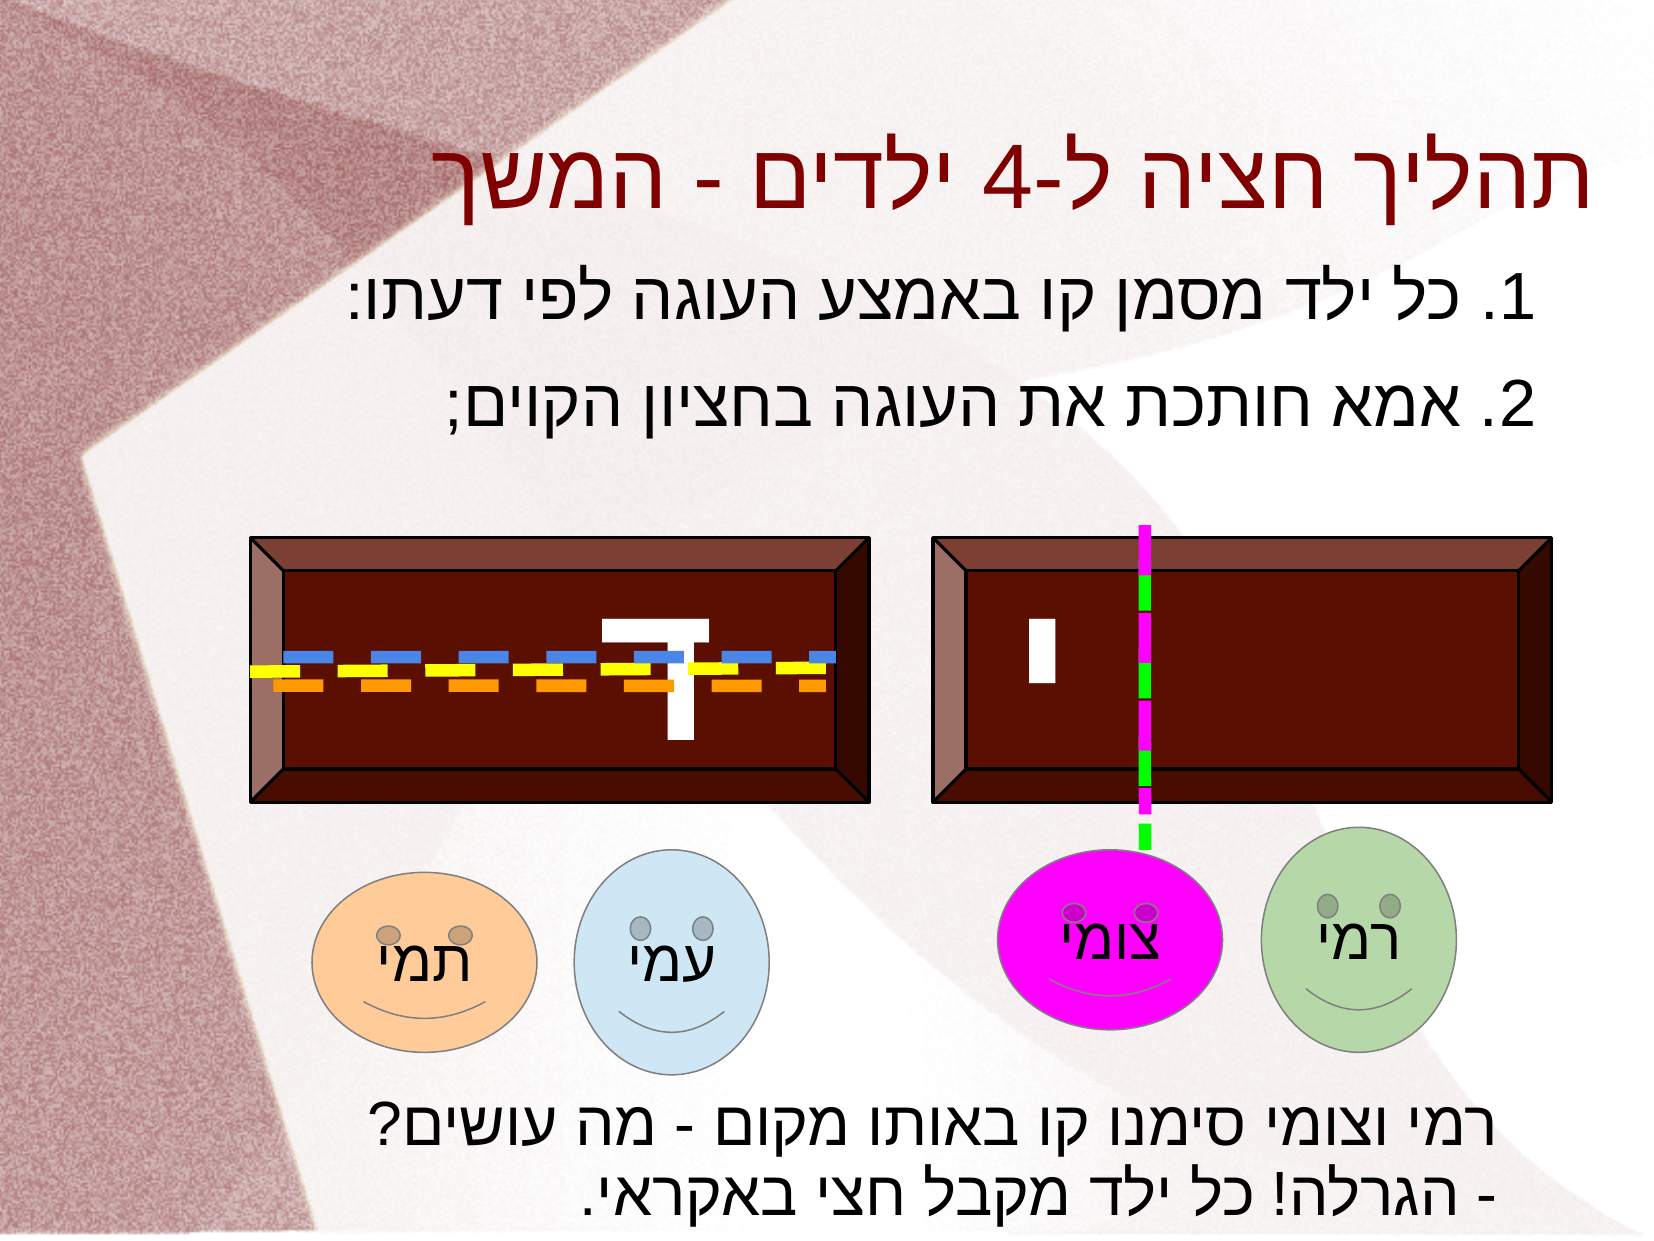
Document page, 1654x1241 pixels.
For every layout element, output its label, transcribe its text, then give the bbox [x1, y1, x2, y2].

title תהליך חציה ל-4 ילדים - המשך [273, 71, 1596, 279]
text_box [251, 571, 583, 803]
text_box 2. אמא חותכת את העוגה בחציון הקוים; [288, 352, 1552, 459]
text_box צומי [997, 849, 1223, 1030]
text_box תמי [311, 872, 537, 1053]
picture [0, 0, 1654, 1241]
text_box 1. כל ילד מסמן קו באמצע העוגה לפי דעתו: [288, 245, 1552, 352]
text_box י [997, 525, 1184, 815]
text_box [934, 571, 997, 803]
text_box [770, 537, 869, 803]
text_box עמי [574, 849, 770, 1074]
text_box רמי [1261, 827, 1457, 1053]
text_box [1184, 537, 1552, 803]
text_box ד [583, 525, 770, 815]
text_box רמי וצומי סימנו קו באותו מקום - מה עושים? - הגרלה! כל ילד מקבל חצי באקראי. [250, 1074, 1514, 1182]
